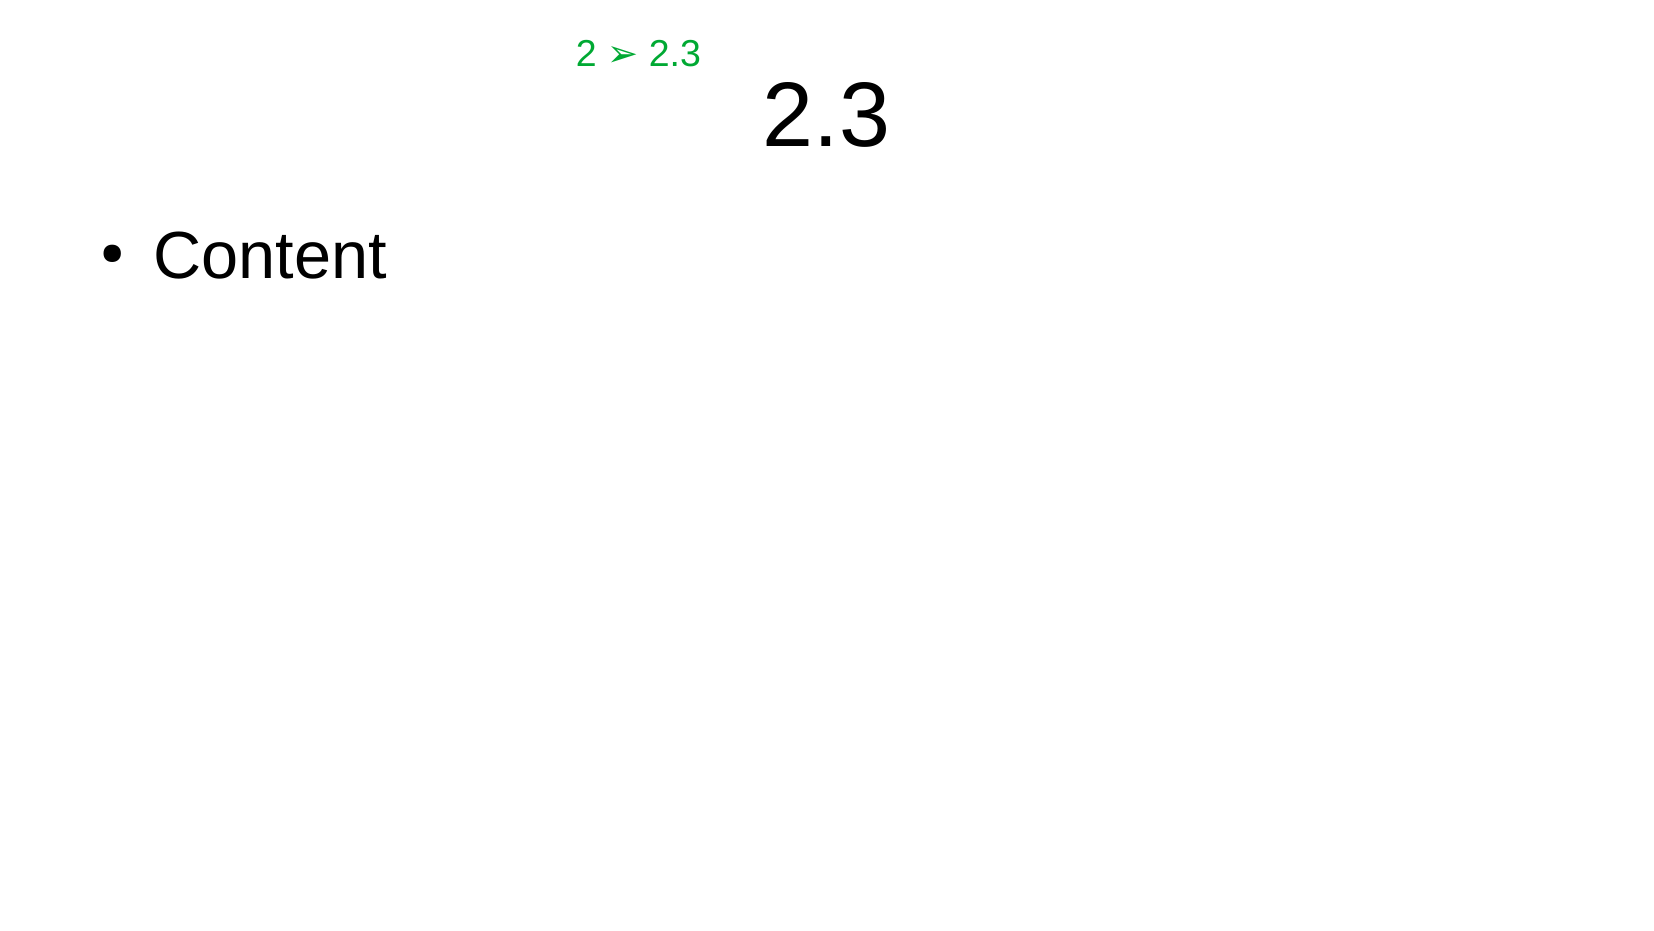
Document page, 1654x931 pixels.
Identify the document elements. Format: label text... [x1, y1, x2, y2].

list Content [82, 217, 1571, 758]
title 2.3 [82, 37, 1571, 193]
text_box 2 ➢ 2.3 [561, 24, 727, 82]
